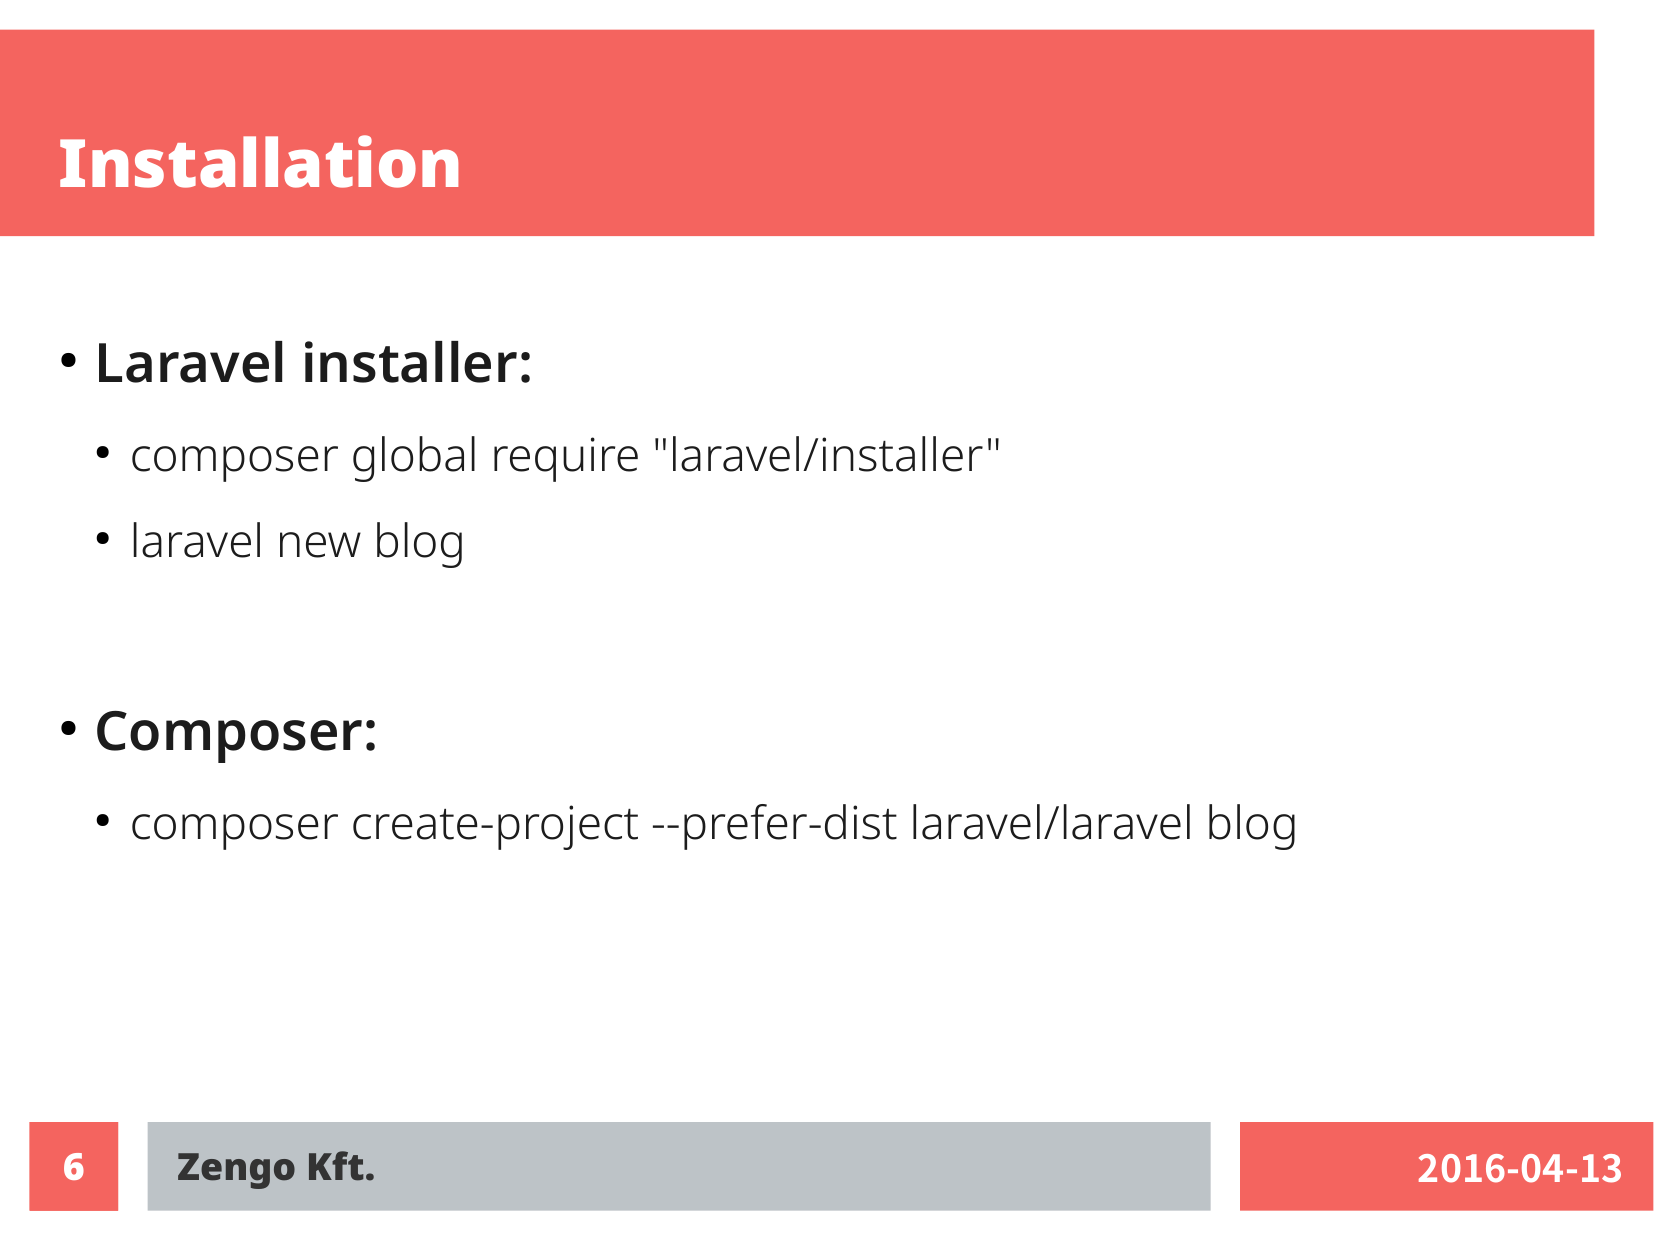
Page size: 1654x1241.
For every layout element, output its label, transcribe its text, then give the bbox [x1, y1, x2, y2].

title Installation [59, 59, 1595, 207]
list Laravel installer: composer global require "laravel/installer" laravel new blog Composer: composer create-project --prefer-dist laravel/laravel blog [59, 324, 1565, 1093]
